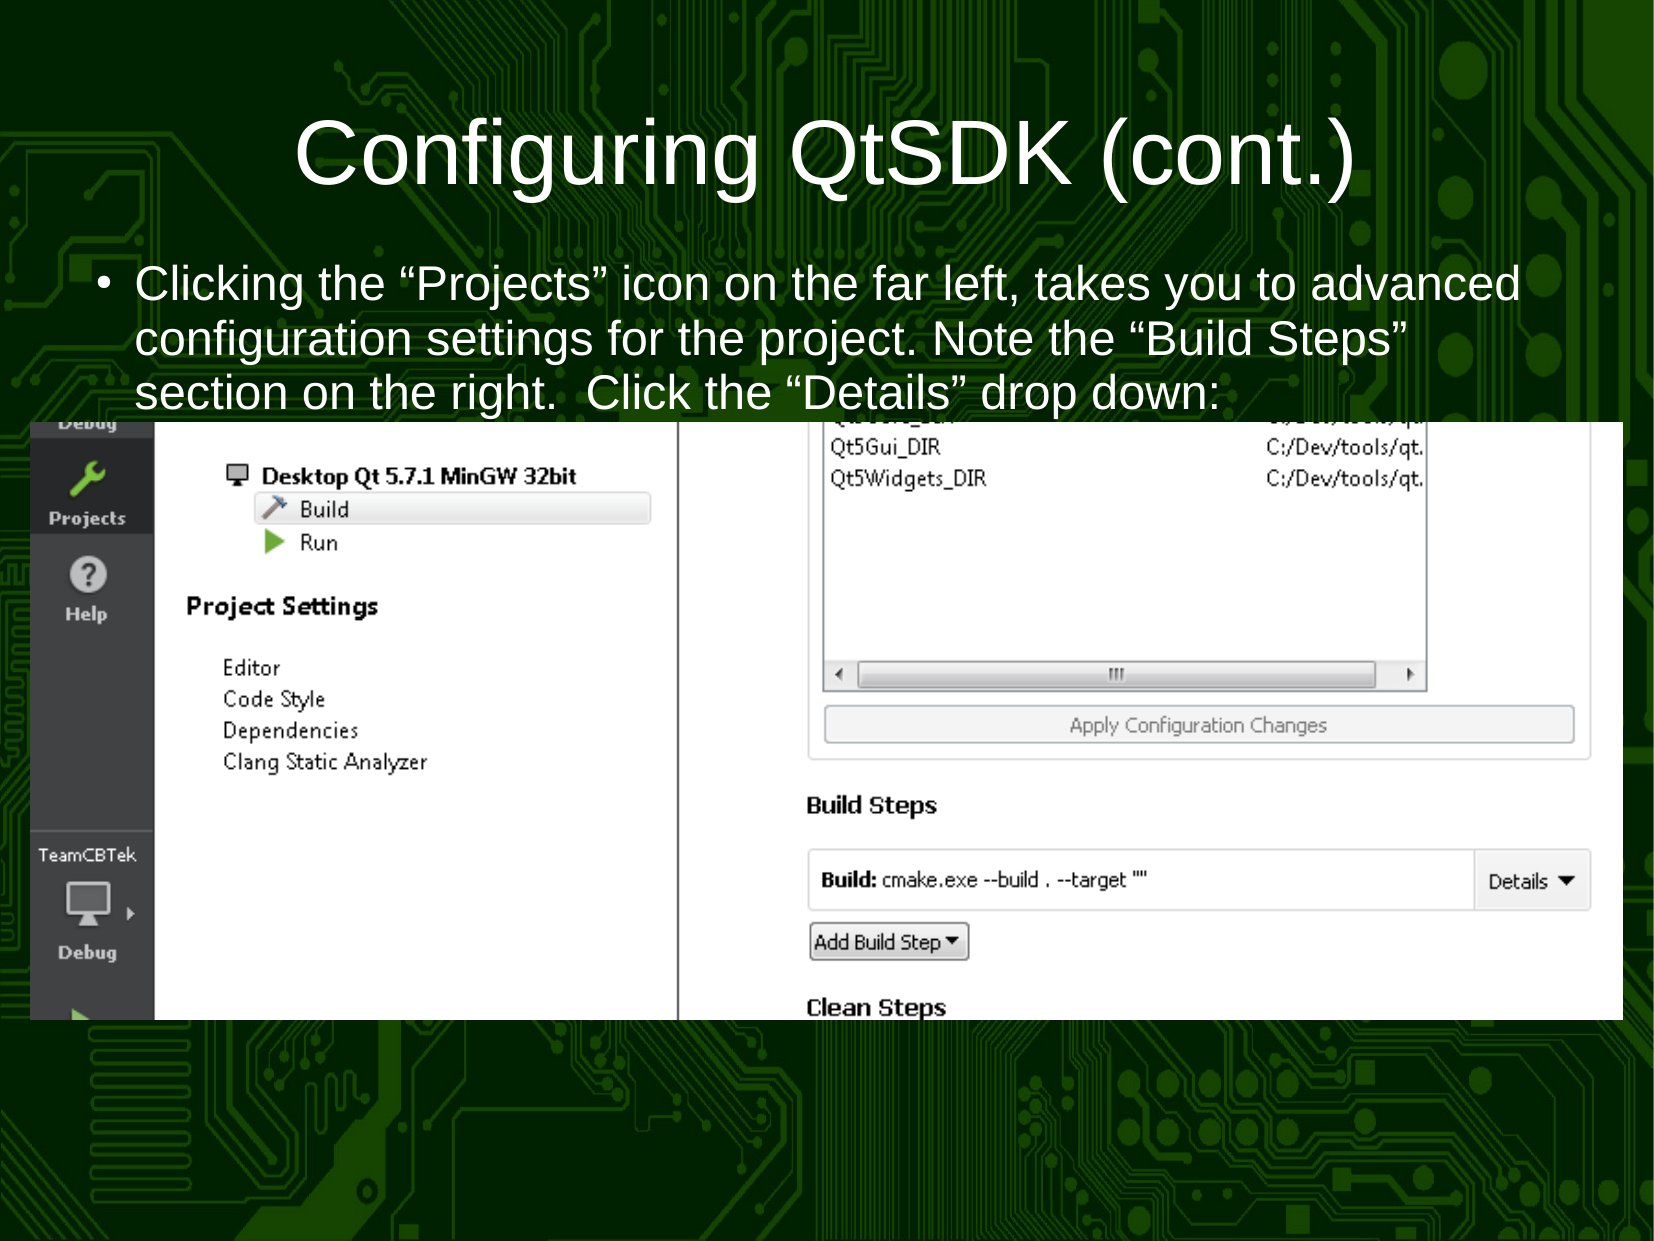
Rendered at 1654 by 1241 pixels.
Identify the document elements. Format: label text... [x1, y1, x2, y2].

list Clicking the “Projects” icon on the far left, takes you to advanced configuration settings for the project. Note the “Build Steps” section on the right. Click the “Details” drop down: [82, 256, 1571, 421]
title Configuring QtSDK (cont.) [82, 49, 1571, 256]
picture [0, 0, 1654, 1241]
